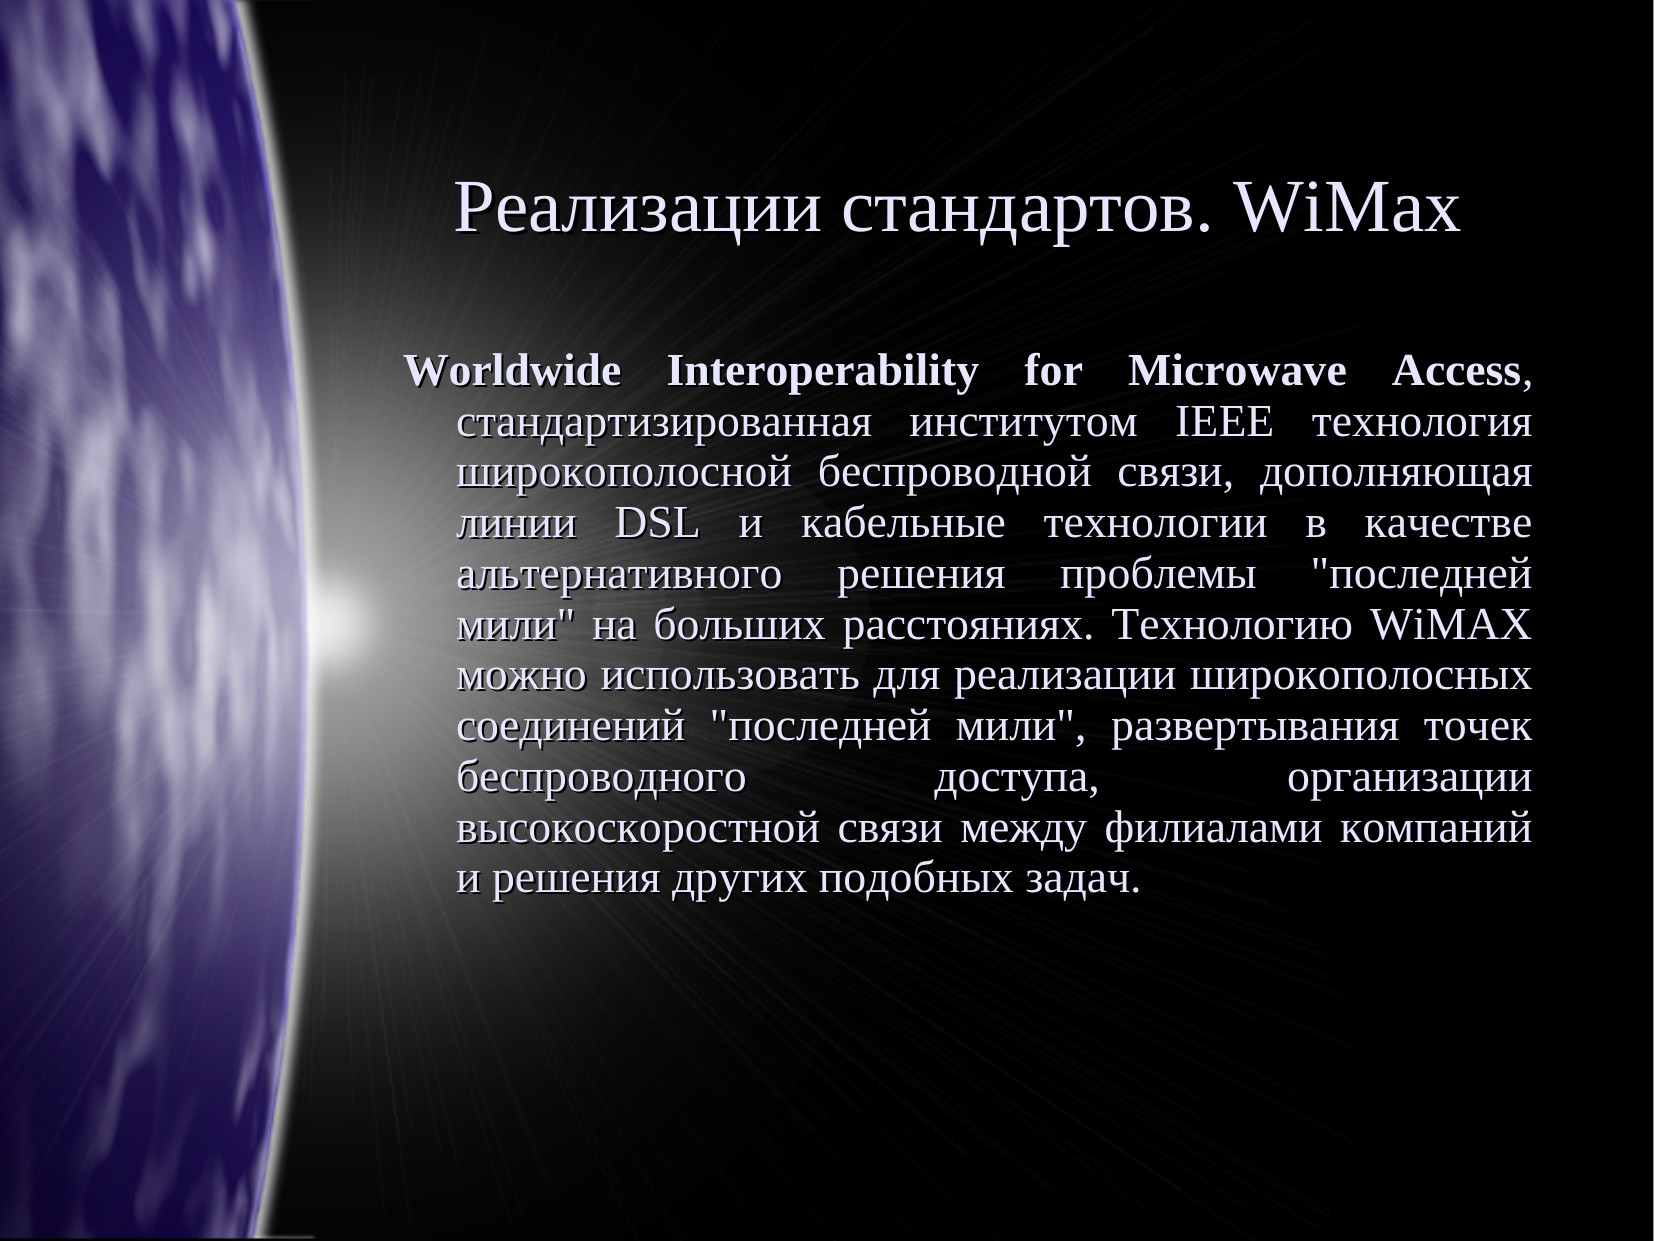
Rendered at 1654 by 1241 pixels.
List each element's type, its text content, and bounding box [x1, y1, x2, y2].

list Worldwide Interoperability for Microwave Access, стандартизированная институтом IEEE технология широкополосной беспроводной связи, дополняющая линии DSL и кабельные технологии в качестве альтернативного решения проблемы "последней мили" на больших расстояниях. Технологию WiMAX можно использовать для реализации широкополосных соединений "последней мили", развертывания точек беспроводного доступа, организации высокоскоростной связи между филиалами компаний и решения других подобных задач. [385, 344, 1534, 1127]
picture [0, 0, 1654, 1241]
title Реализации стандартов. WiMax [383, 102, 1534, 311]
